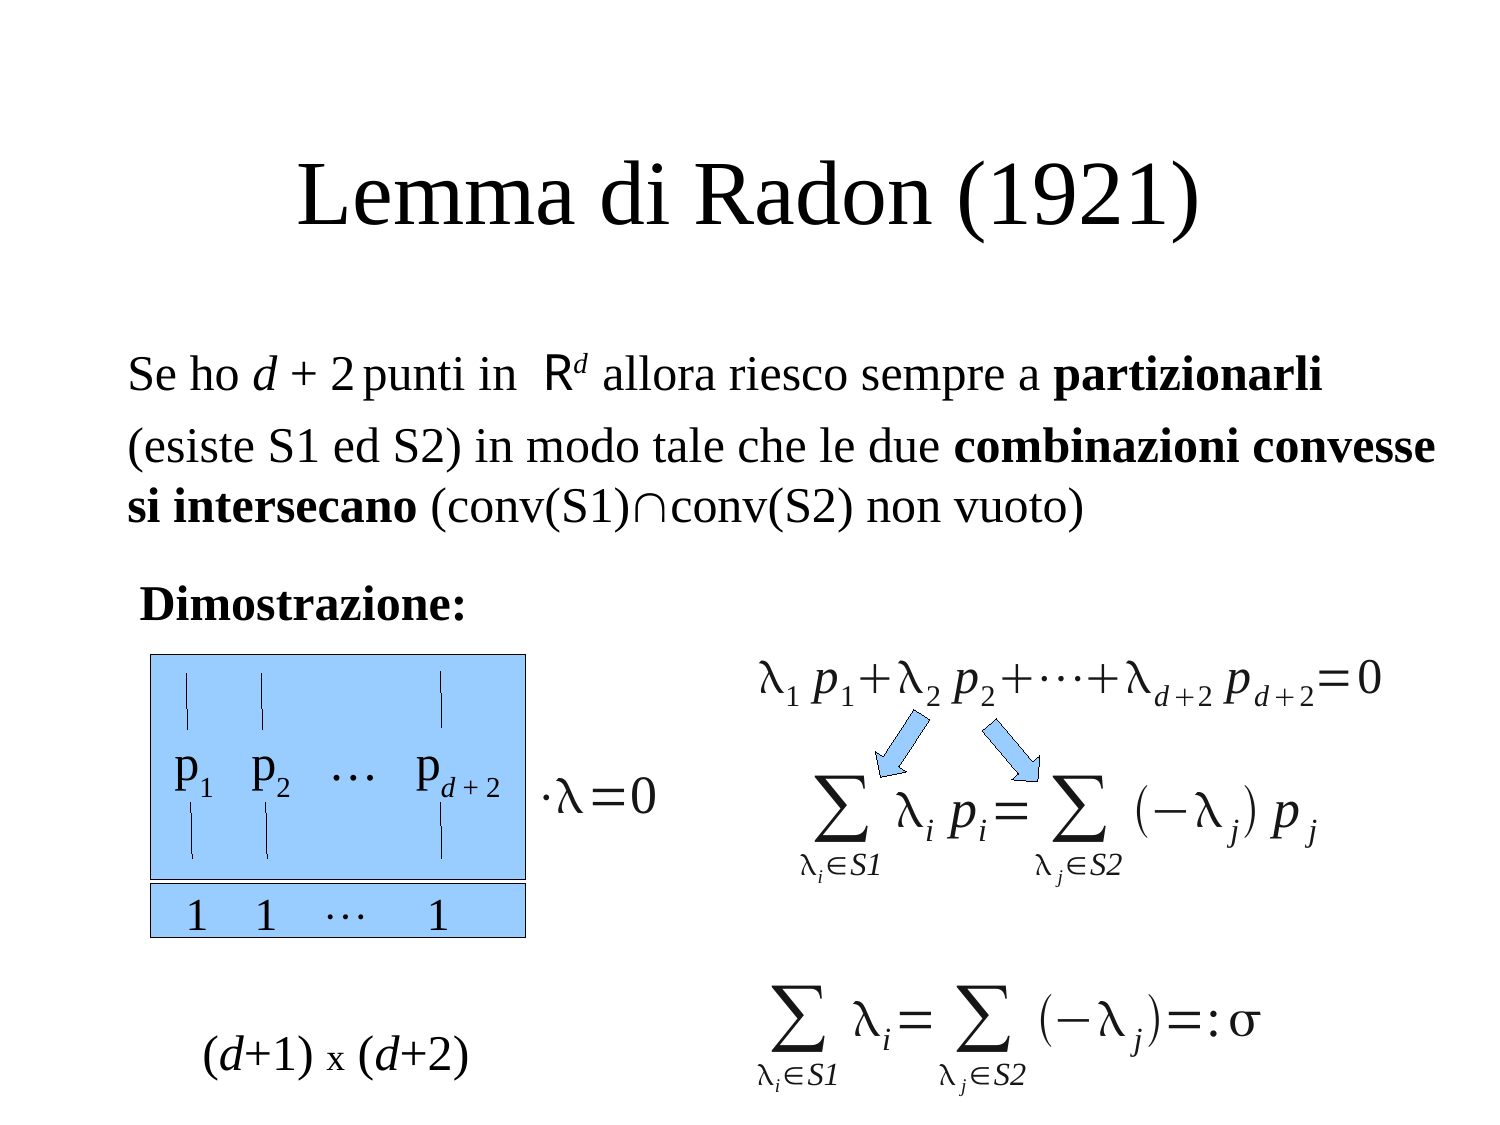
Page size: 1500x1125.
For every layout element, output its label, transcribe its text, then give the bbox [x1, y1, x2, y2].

text_box Se ho d + 2 punti in Rd allora riesco sempre a partizionarli (esiste S1 ed S2) in modo tale che le due combinazioni convesse si intersecano (conv(S1)conv(S2) non vuoto) [112, 332, 1463, 540]
chart [792, 772, 1324, 888]
title Lemma di Radon (1921) [112, 107, 1387, 280]
text_box [875, 709, 930, 772]
chart [525, 765, 665, 826]
text_box Dimostrazione: [124, 562, 623, 638]
text_box p1 p2 … pd + 2 [150, 654, 526, 880]
chart [751, 649, 1388, 713]
text_box (d+1) x (d+2) [187, 1012, 526, 1088]
text_box 1 1  1 [150, 883, 526, 938]
text_box [982, 718, 1040, 772]
chart [750, 982, 1269, 1097]
